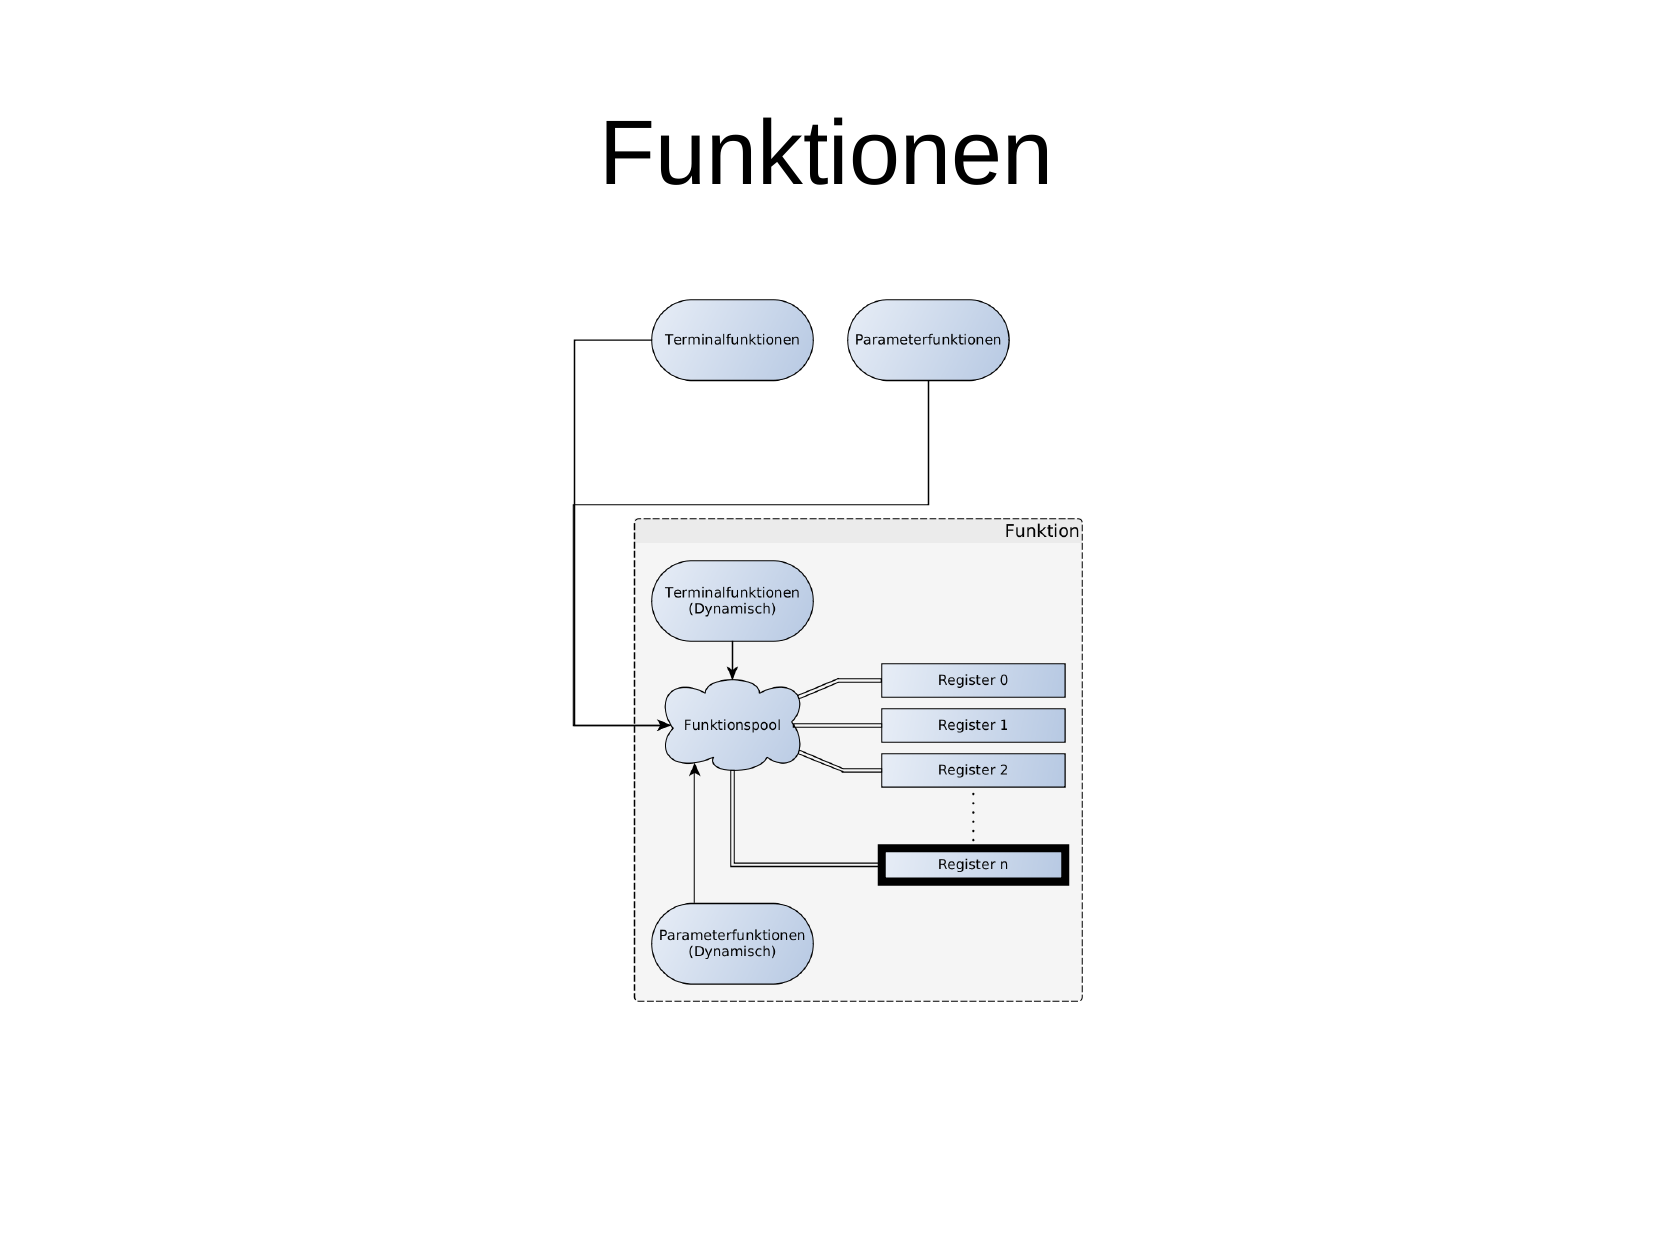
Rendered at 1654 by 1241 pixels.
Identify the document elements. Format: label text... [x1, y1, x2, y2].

title Funktionen [82, 49, 1571, 257]
picture [563, 290, 1091, 1010]
